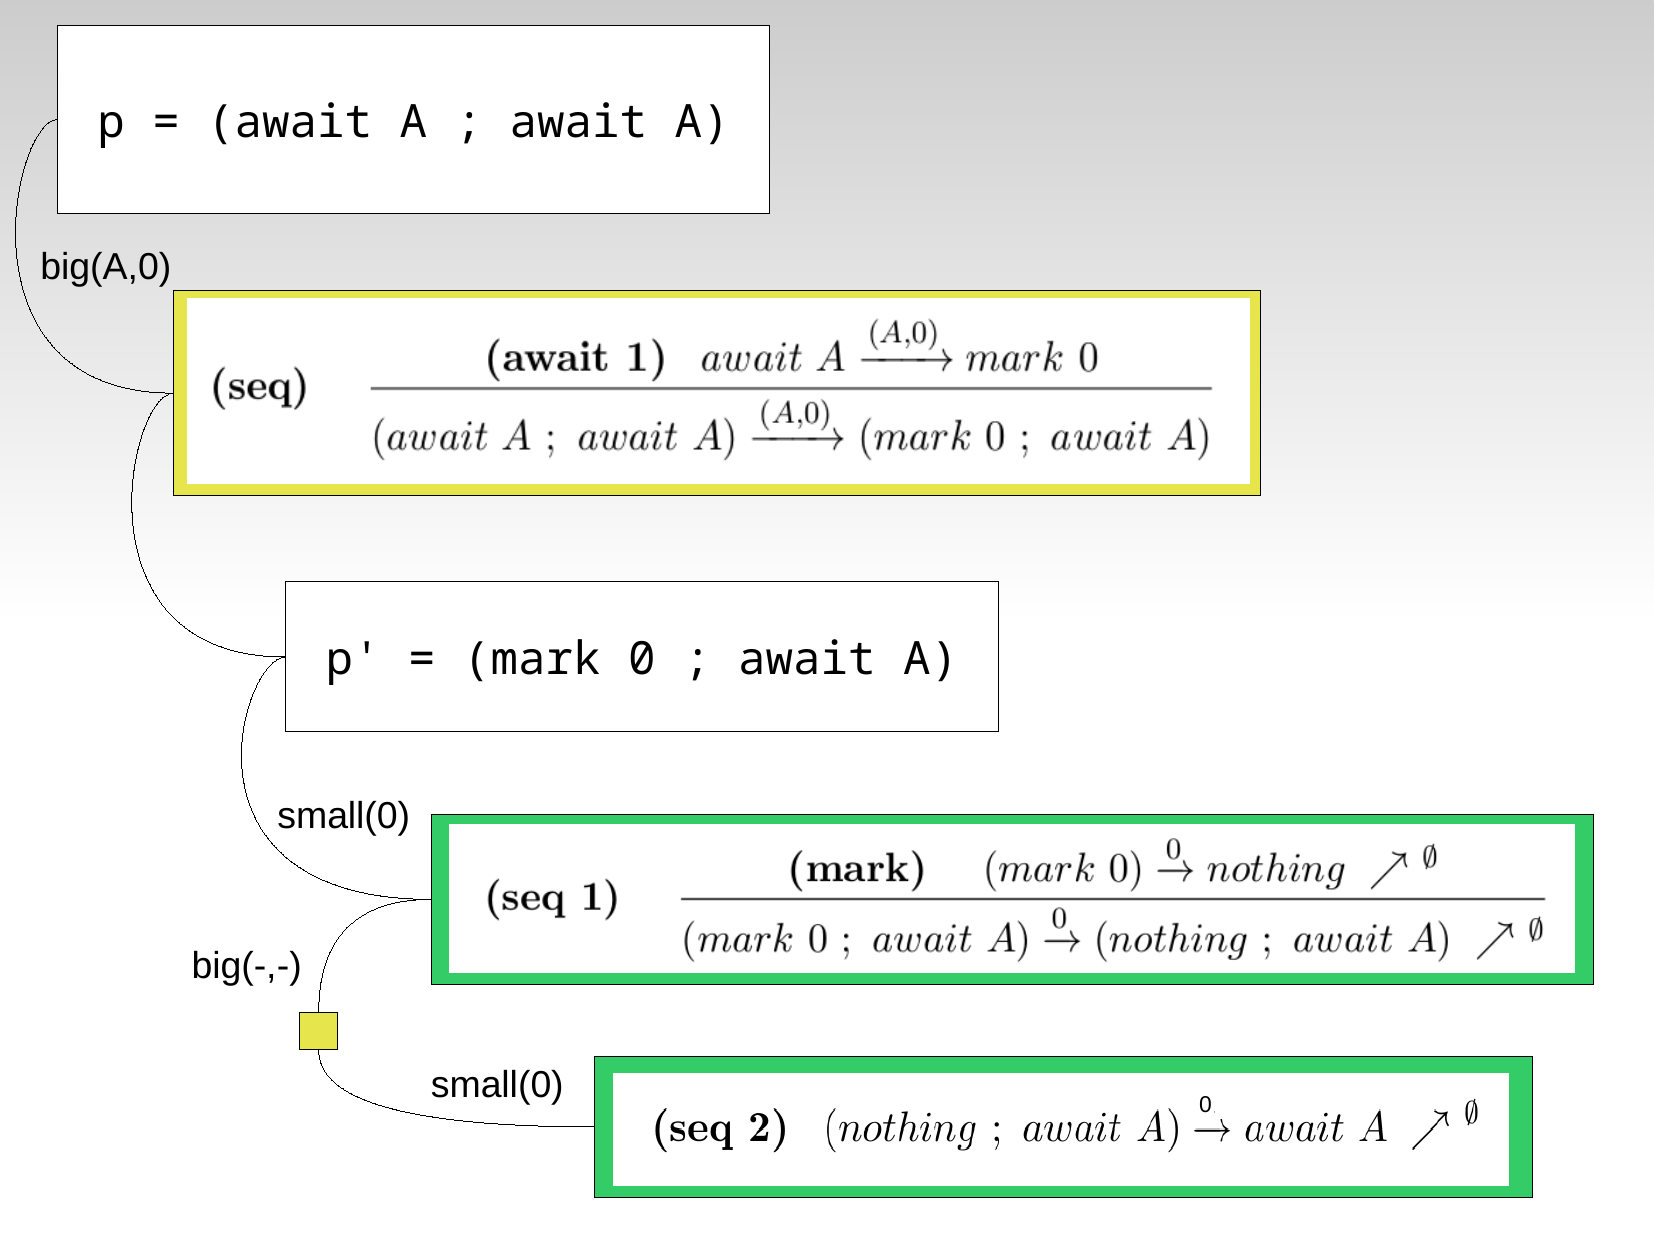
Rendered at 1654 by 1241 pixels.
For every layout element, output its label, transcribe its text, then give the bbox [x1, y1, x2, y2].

text_box p = (await A ; await A) [57, 25, 770, 214]
text_box [299, 1012, 338, 1050]
text_box [431, 814, 1594, 985]
picture [449, 824, 1575, 973]
picture [187, 298, 1250, 484]
text_box big(-,-) [176, 937, 317, 995]
text_box [594, 1056, 1533, 1198]
text_box p' = (mark 0 ; await A) [285, 581, 999, 732]
text_box [173, 290, 1261, 496]
picture [613, 1073, 1509, 1186]
text_box small(0) [262, 787, 426, 845]
text_box small(0) [416, 1055, 579, 1113]
text_box 0 [1194, 1084, 1214, 1126]
text_box big(A,0) [25, 238, 187, 296]
